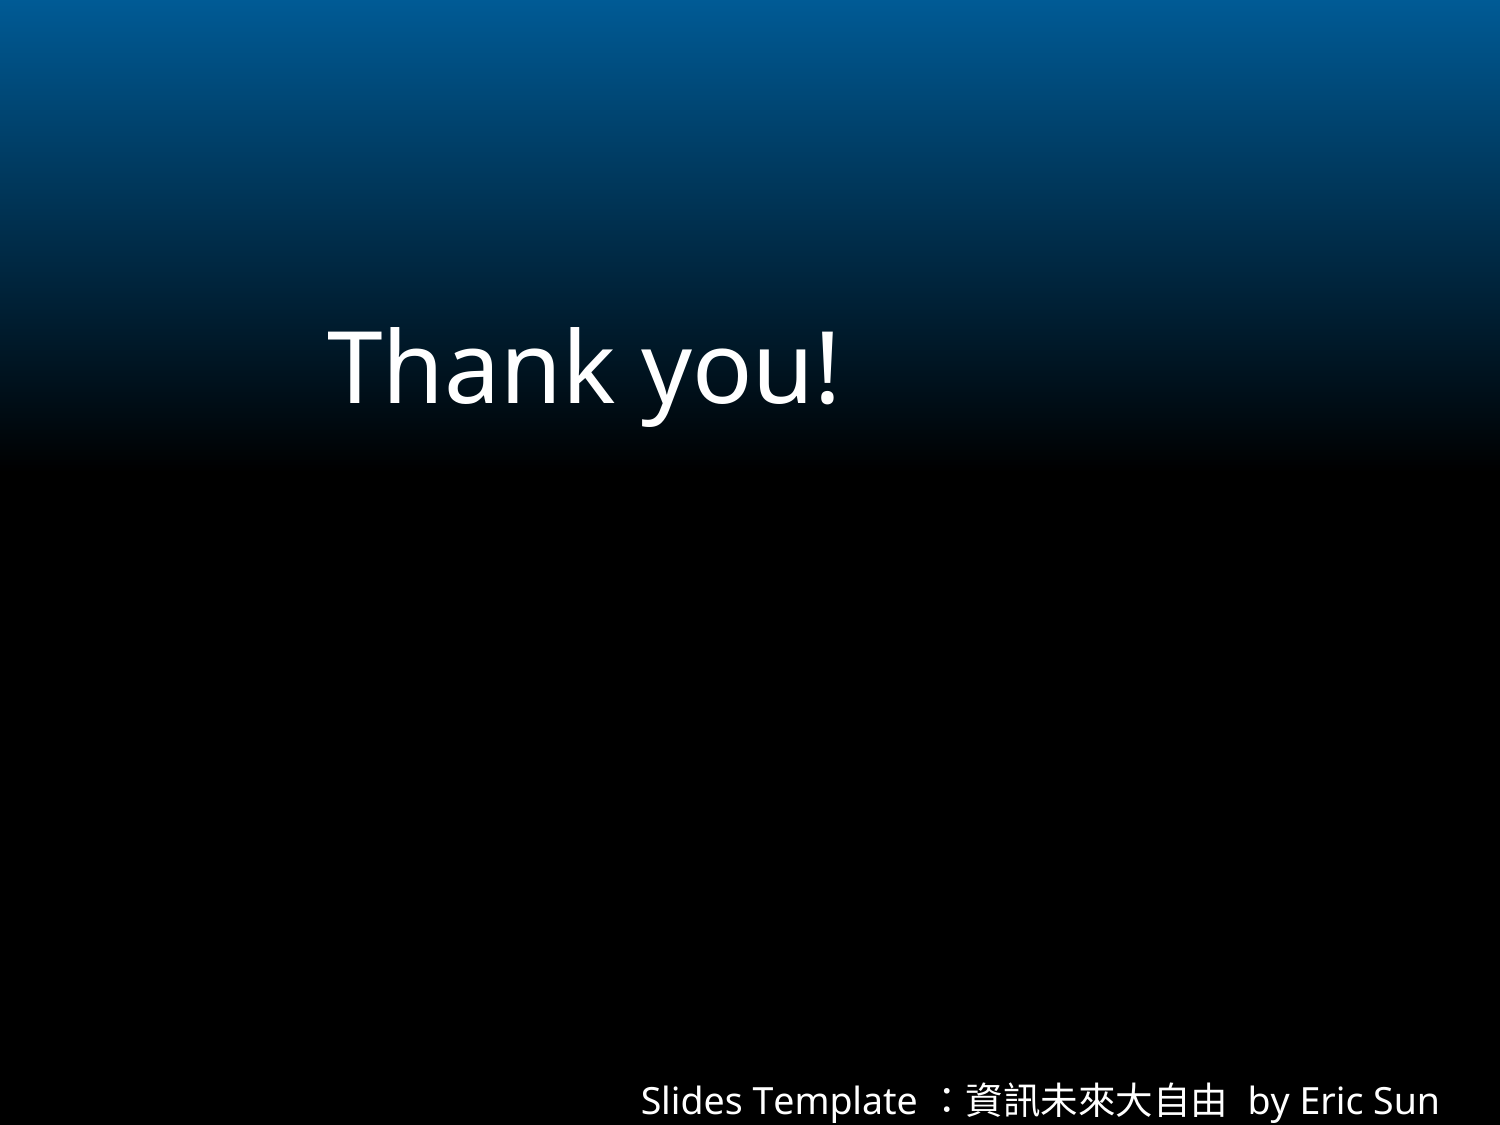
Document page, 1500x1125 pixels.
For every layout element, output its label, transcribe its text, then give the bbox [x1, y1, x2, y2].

title Thank you! [312, 271, 993, 459]
text_box Slides Template：資訊未來大自由 by Eric Sun [625, 1062, 1500, 1125]
